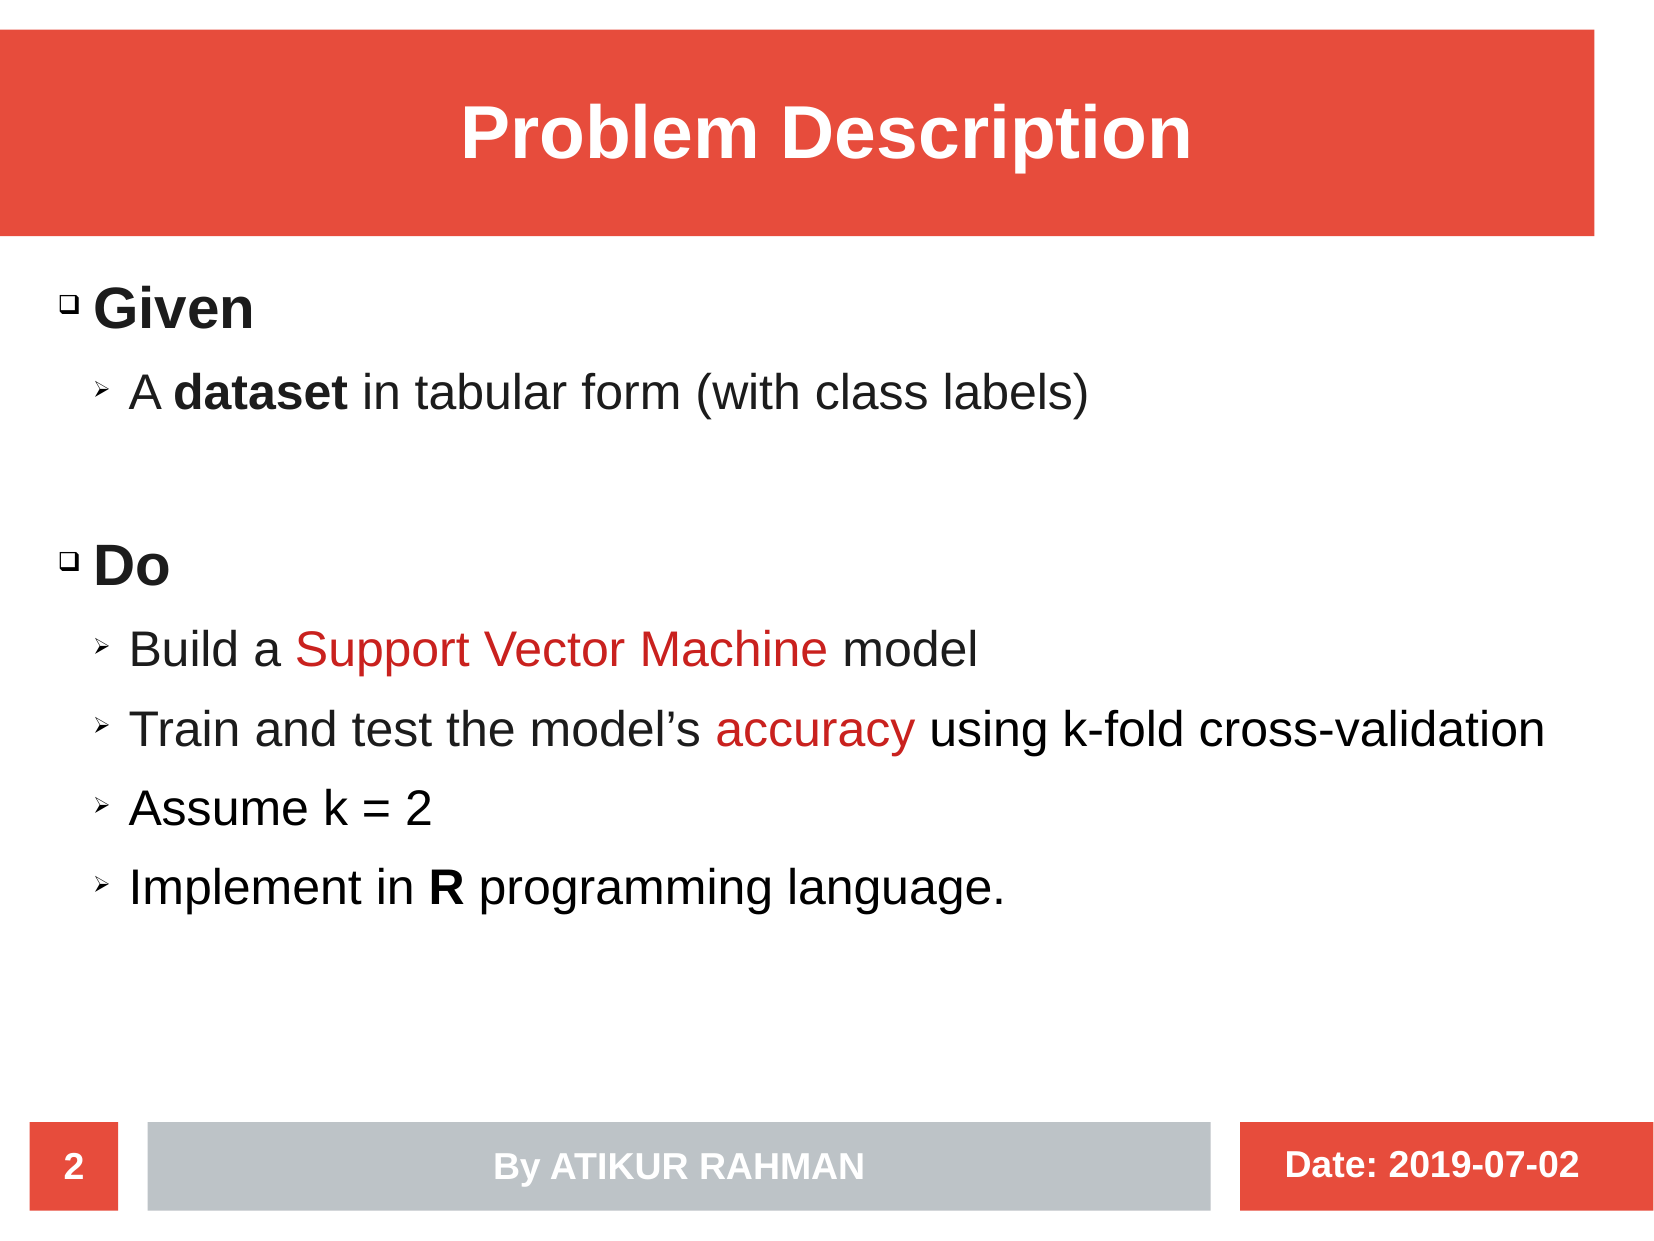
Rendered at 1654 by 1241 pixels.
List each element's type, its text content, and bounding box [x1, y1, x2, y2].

title Problem Description [266, 59, 1388, 207]
list Given A dataset in tabular form (with class labels) Do Build a Support Vector Machine model Train and test the model’s accuracy using k-fold cross-validation Assume k = 2 Implement in R programming language. [57, 275, 1564, 1044]
